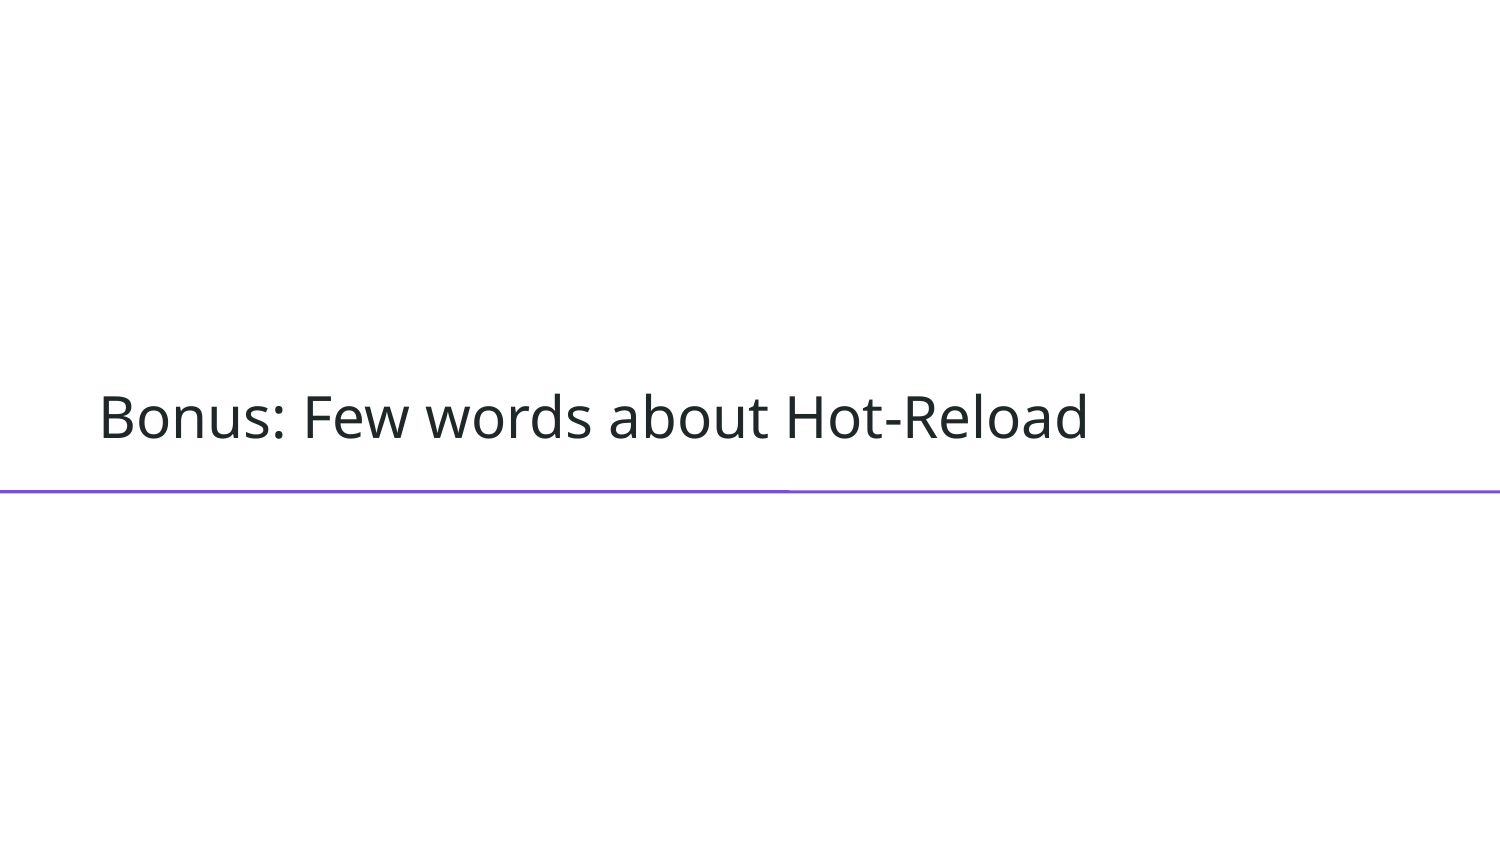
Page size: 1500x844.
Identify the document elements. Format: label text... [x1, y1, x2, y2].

title Bonus: Few words about Hot-Reload [83, 337, 1417, 466]
